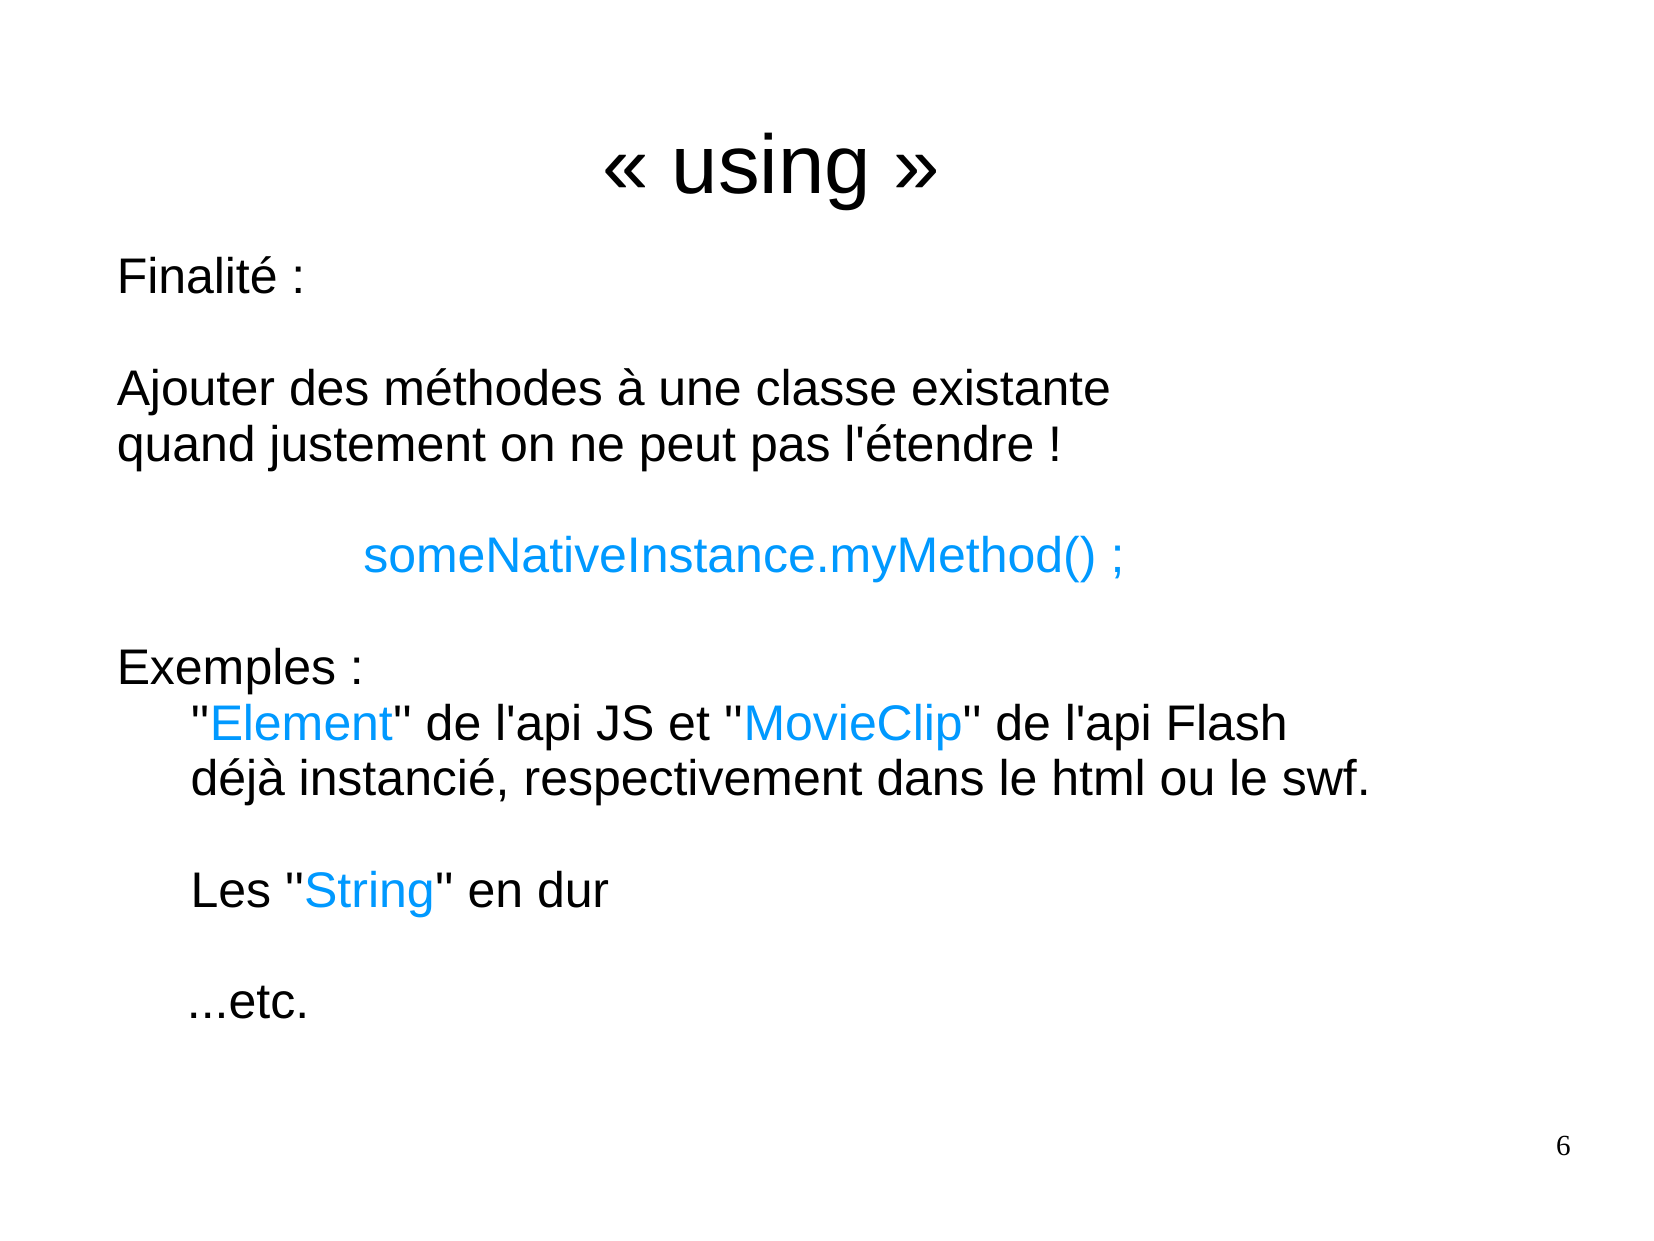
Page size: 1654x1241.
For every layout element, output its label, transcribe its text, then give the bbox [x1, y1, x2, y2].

text_box Finalité : Ajouter des méthodes à une classe existante quand justement on ne peut pas l'étendre ! someNativeInstance.myMethod() ; Exemples : ''Element'' de l'api JS et ''MovieClip'' de l'api Flash déjà instancié, respectivement dans le html ou le swf. Les ''String'' en dur ...etc. [102, 241, 1571, 1204]
text_box « using » [587, 111, 986, 220]
